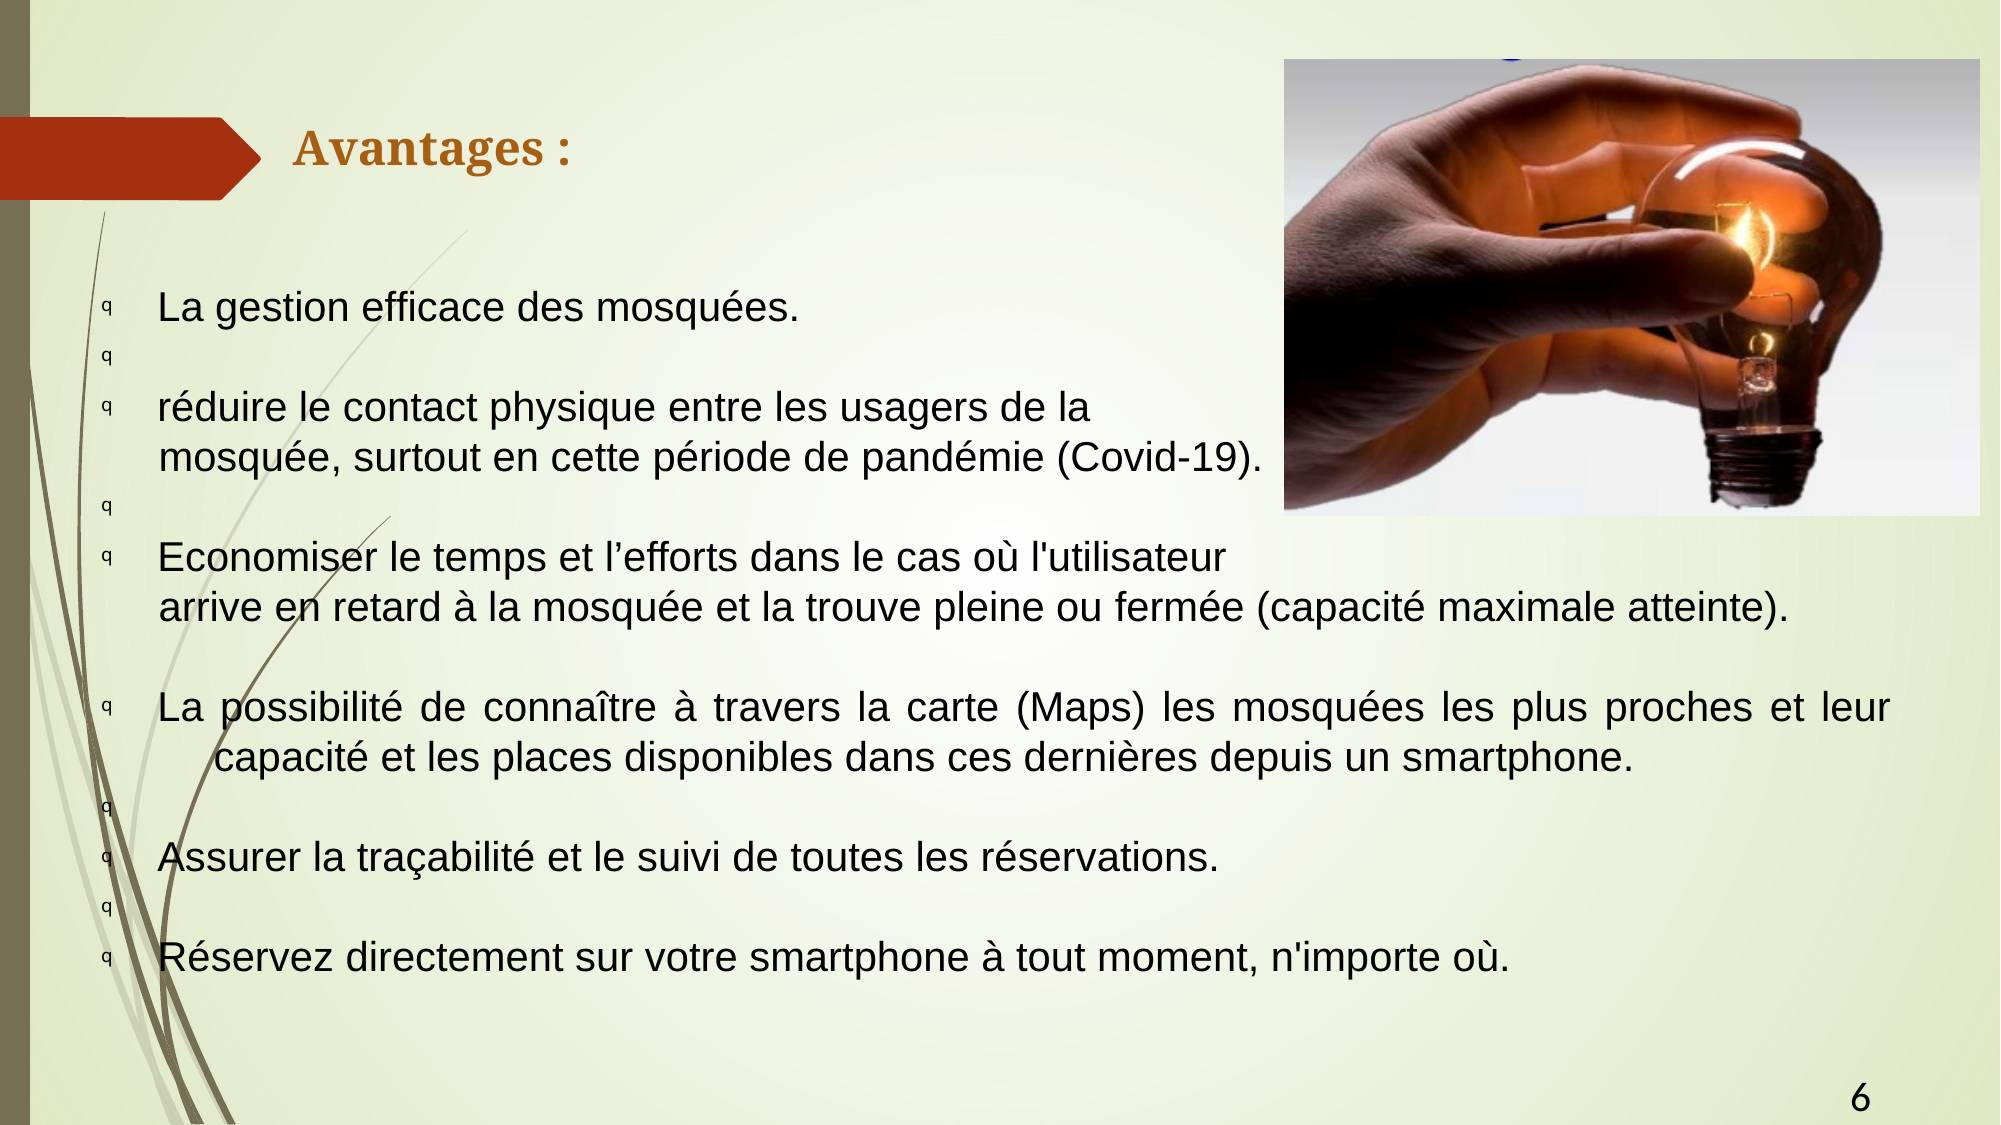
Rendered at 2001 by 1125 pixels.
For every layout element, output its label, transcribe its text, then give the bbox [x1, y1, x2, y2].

picture [1284, 59, 1980, 516]
title Avantages : [277, 109, 746, 222]
text_box La gestion efficace des mosquées. réduire le contact physique entre les usagers de la mosquée, surtout en cette période de pandémie (Covid-19). Economiser le temps et l’efforts dans le cas où l'utilisateur arrive en retard à la mosquée et la trouve pleine ou fermée (capacité maximale atteinte). La possibilité de connaître à travers la carte (Maps) les mosquées les plus proches et leur capacité et les places disponibles dans ces dernières depuis un smartphone. Assurer la traçabilité et le suivi de toutes les réservations. Réservez directement sur votre smartphone à tout moment, n'importe où. [86, 272, 1908, 1066]
text_box 6 [1835, 1062, 1978, 1125]
